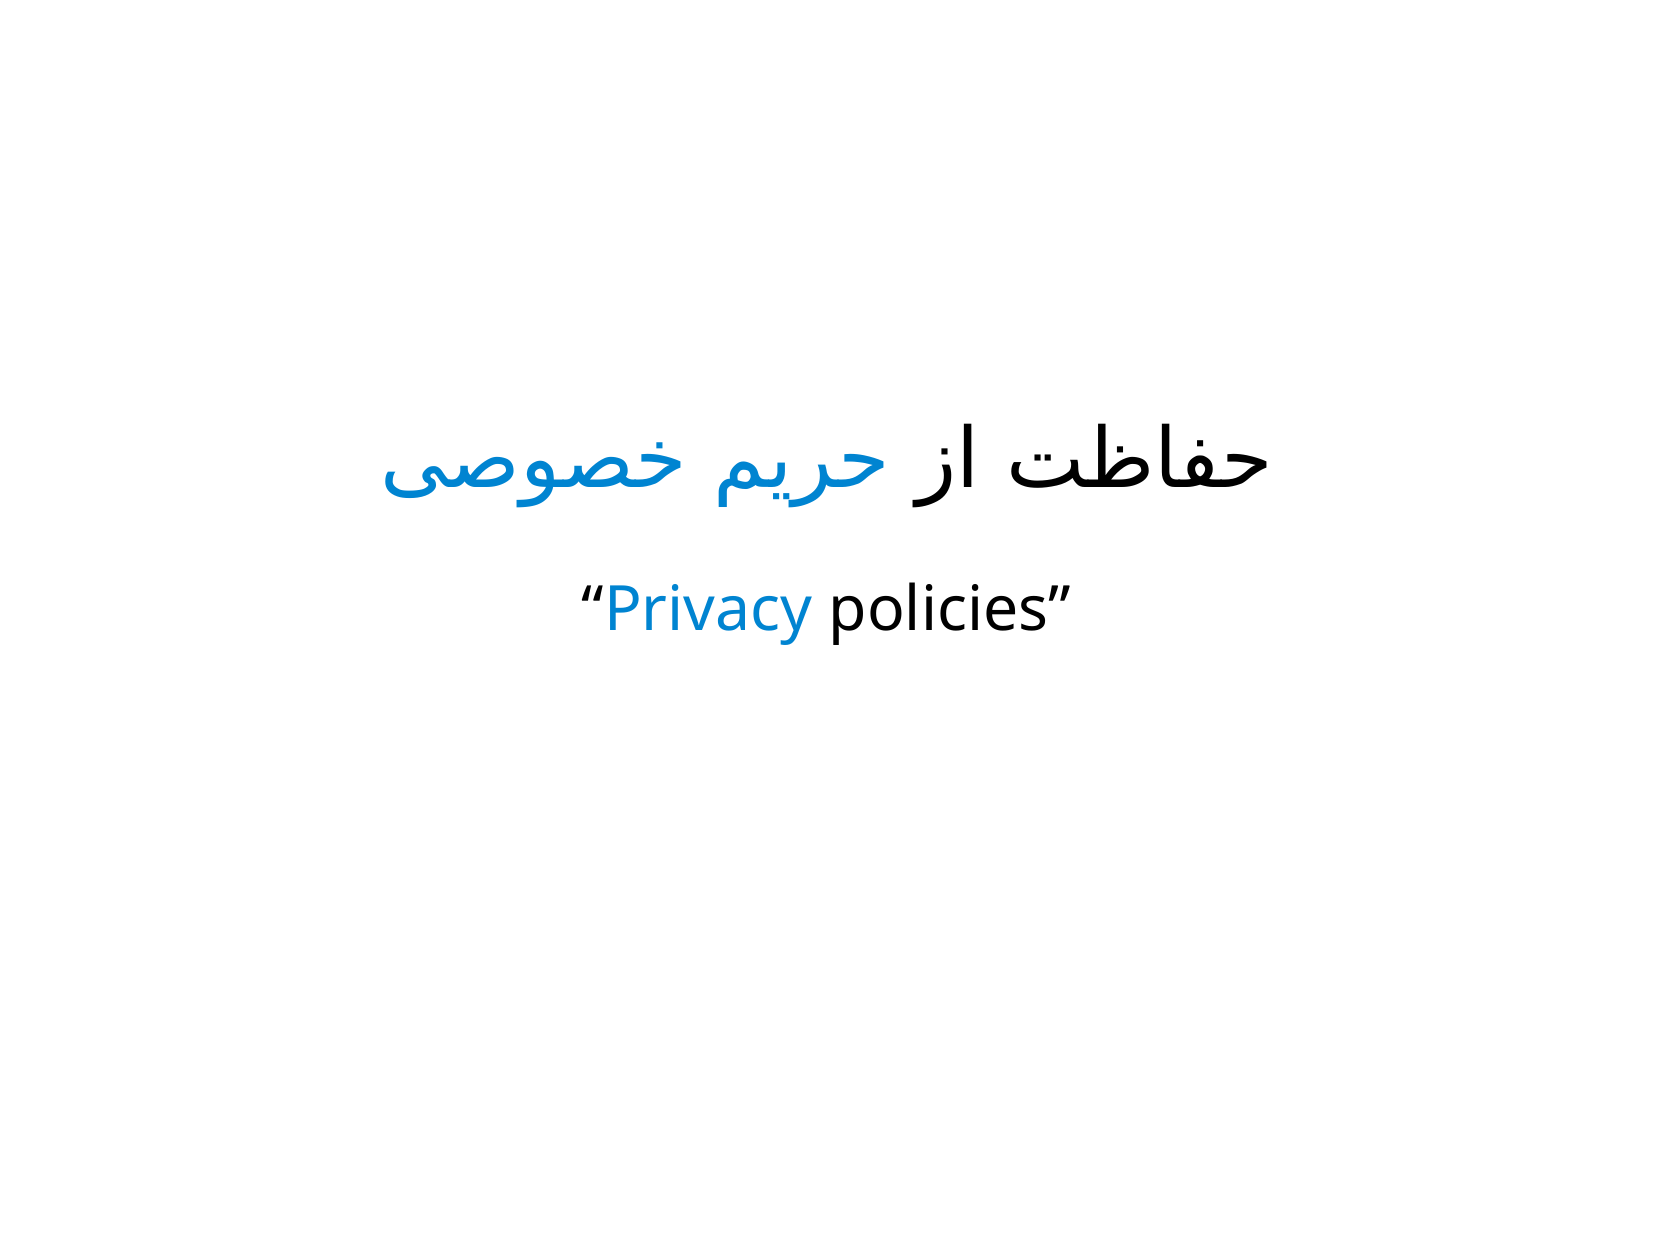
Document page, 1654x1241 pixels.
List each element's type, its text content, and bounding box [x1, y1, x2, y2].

subtitle حفاظت از حریم خصوصی “Privacy policies” [82, 49, 1571, 1010]
